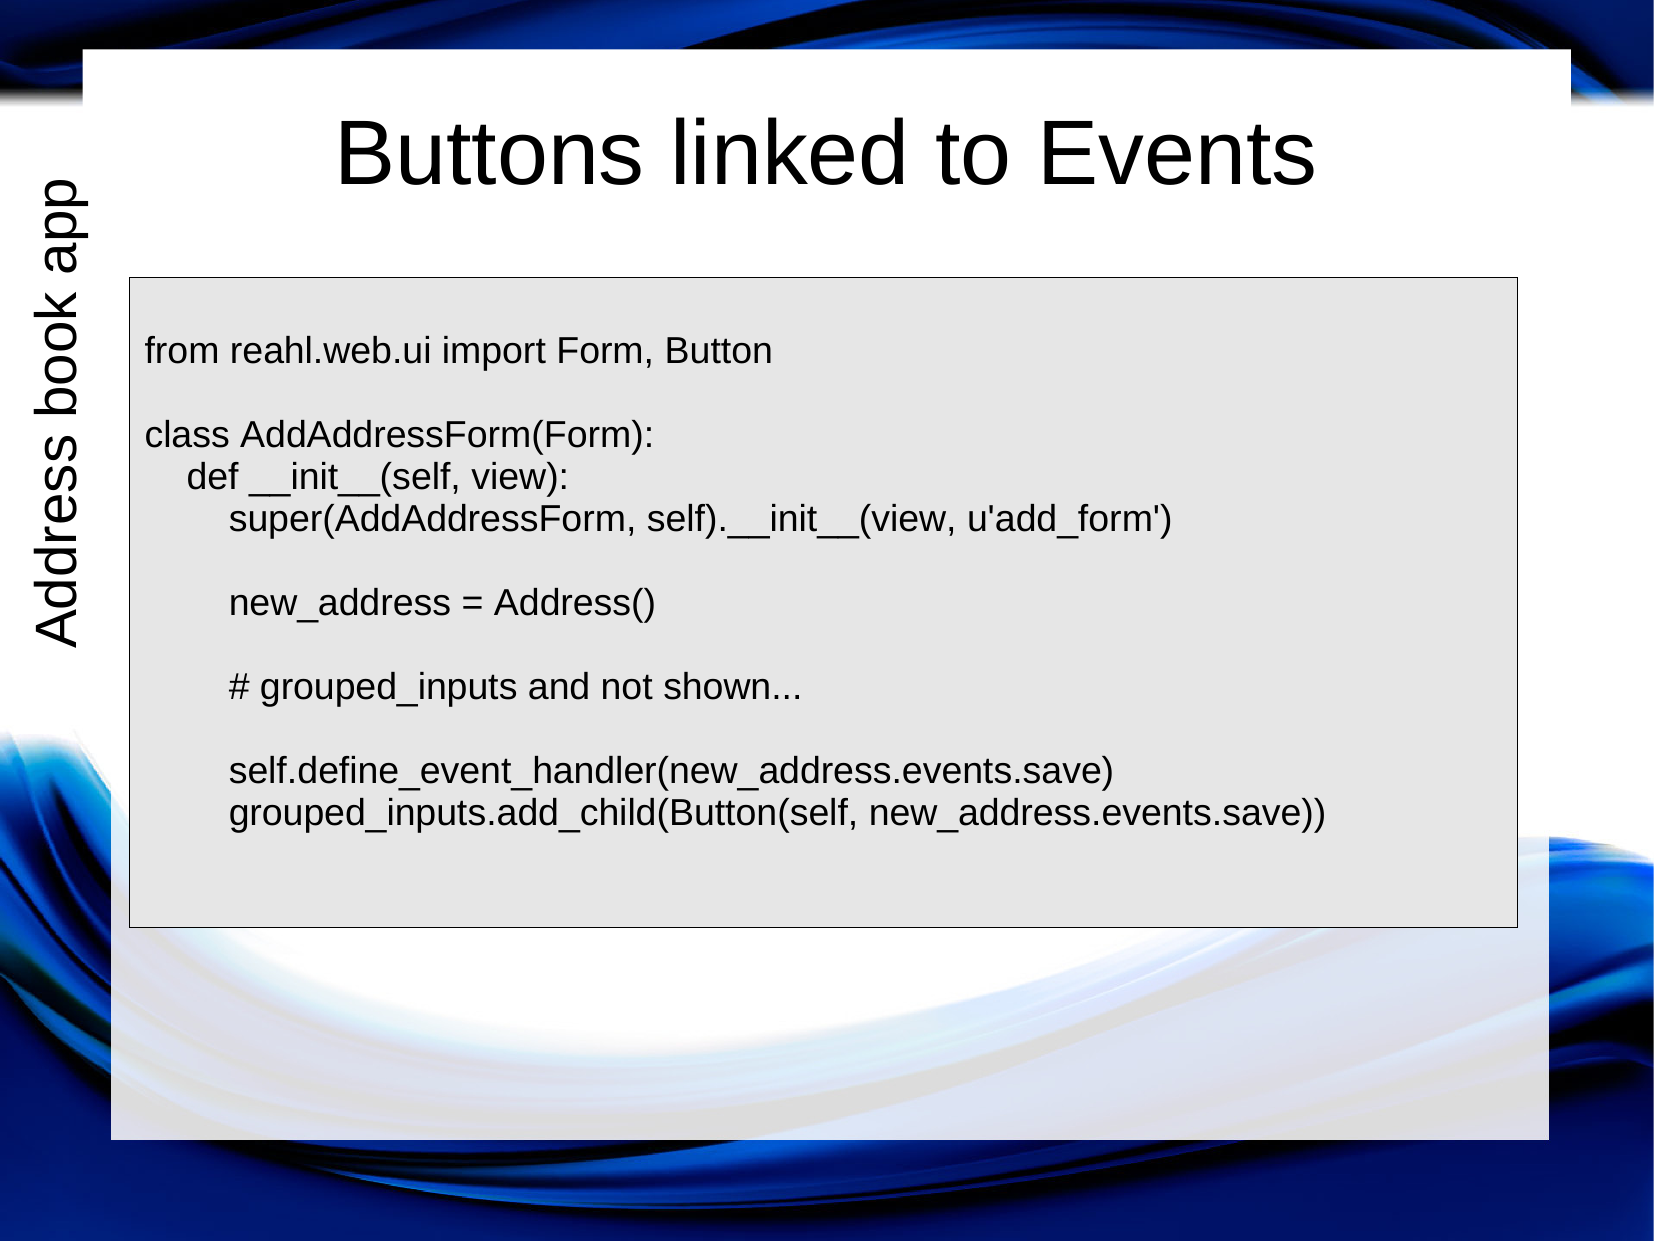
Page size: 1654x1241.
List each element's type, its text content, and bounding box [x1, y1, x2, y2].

text_box from reahl.web.ui import Form, Button class AddAddressForm(Form): def __init__(self, view): super(AddAddressForm, self).__init__(view, u'add_form') new_address = Address() # grouped_inputs and not shown... self.define_event_handler(new_address.events.save) grouped_inputs.add_child(Button(self, new_address.events.save)) [129, 277, 1518, 928]
picture [0, 0, 1654, 1241]
title Buttons linked to Events [130, 49, 1571, 257]
title Address book app [0, 29, 130, 798]
